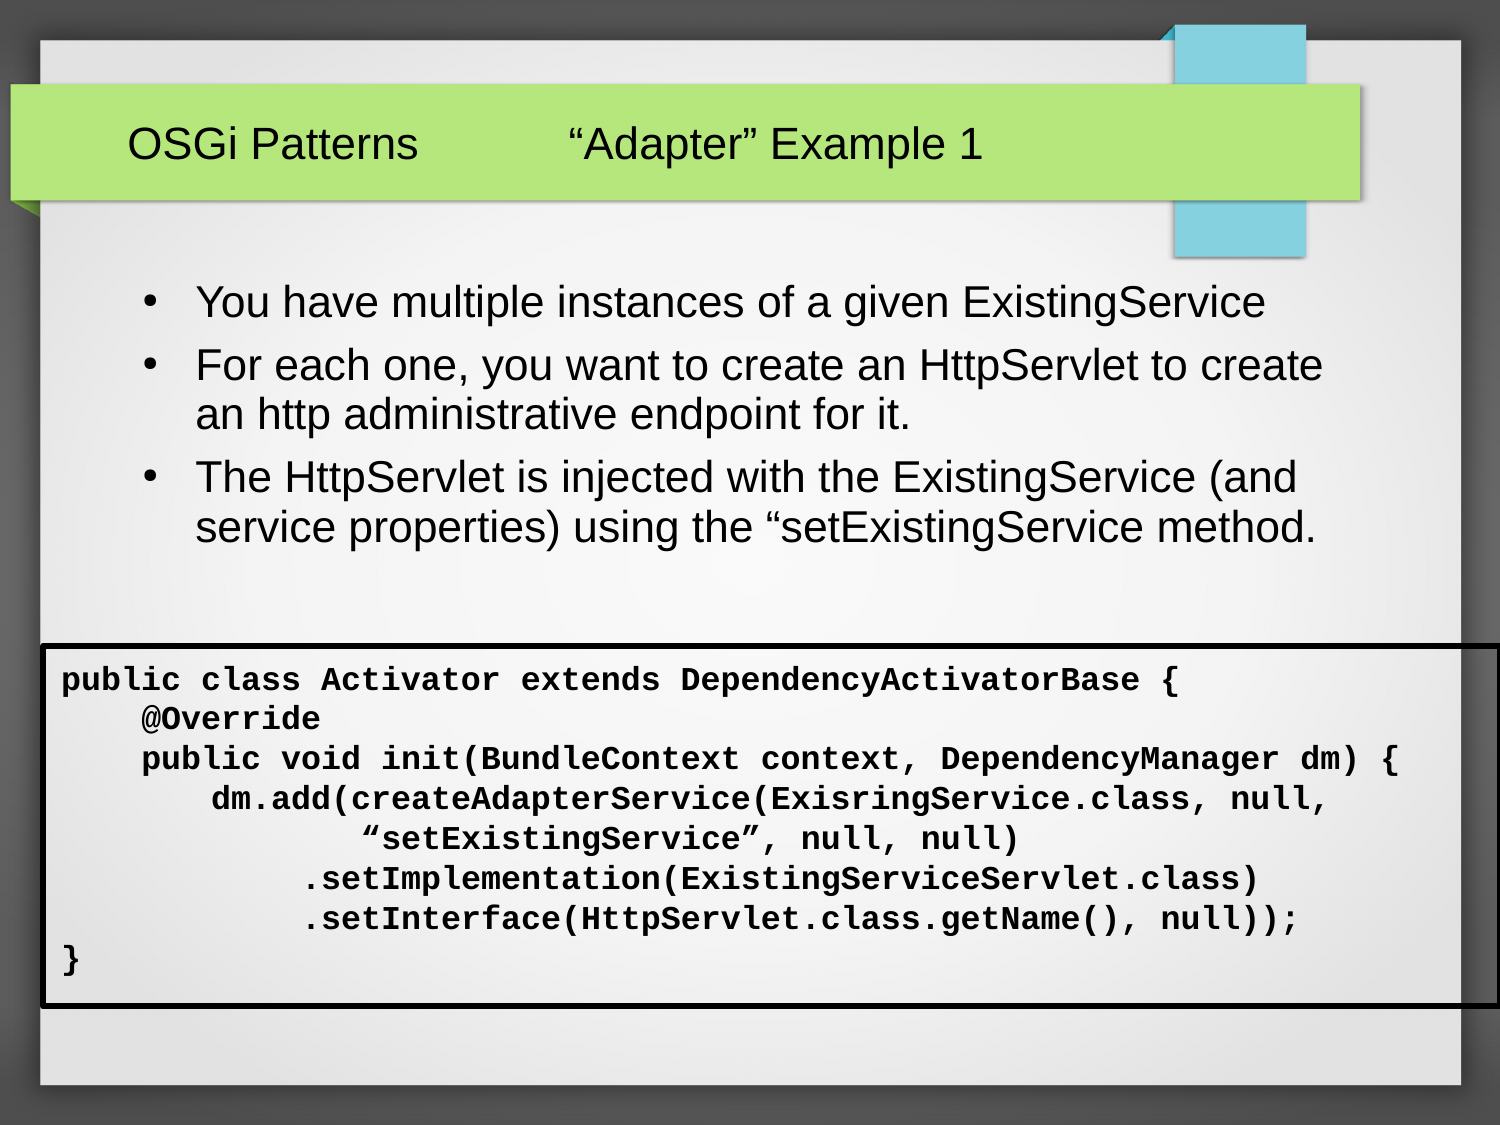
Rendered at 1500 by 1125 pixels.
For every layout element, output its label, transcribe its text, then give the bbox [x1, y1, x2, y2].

list You have multiple instances of a given ExistingService For each one, you want to create an HttpServlet to create an http administrative endpoint for it. The HttpServlet is injected with the ExistingService (and service properties) using the “setExistingService method. [109, 269, 1385, 610]
title OSGi Patterns “Adapter” Example 1 [112, 42, 1454, 246]
picture [0, 0, 1500, 1125]
text_box public class Activator extends DependencyActivatorBase { @Override public void init(BundleContext context, DependencyManager dm) { dm.add(createAdapterService(ExisringService.class, null, “setExistingService”, null, null) .setImplementation(ExistingServiceServlet.class) .setInterface(HttpServlet.class.getName(), null)); } [43, 646, 1500, 1007]
